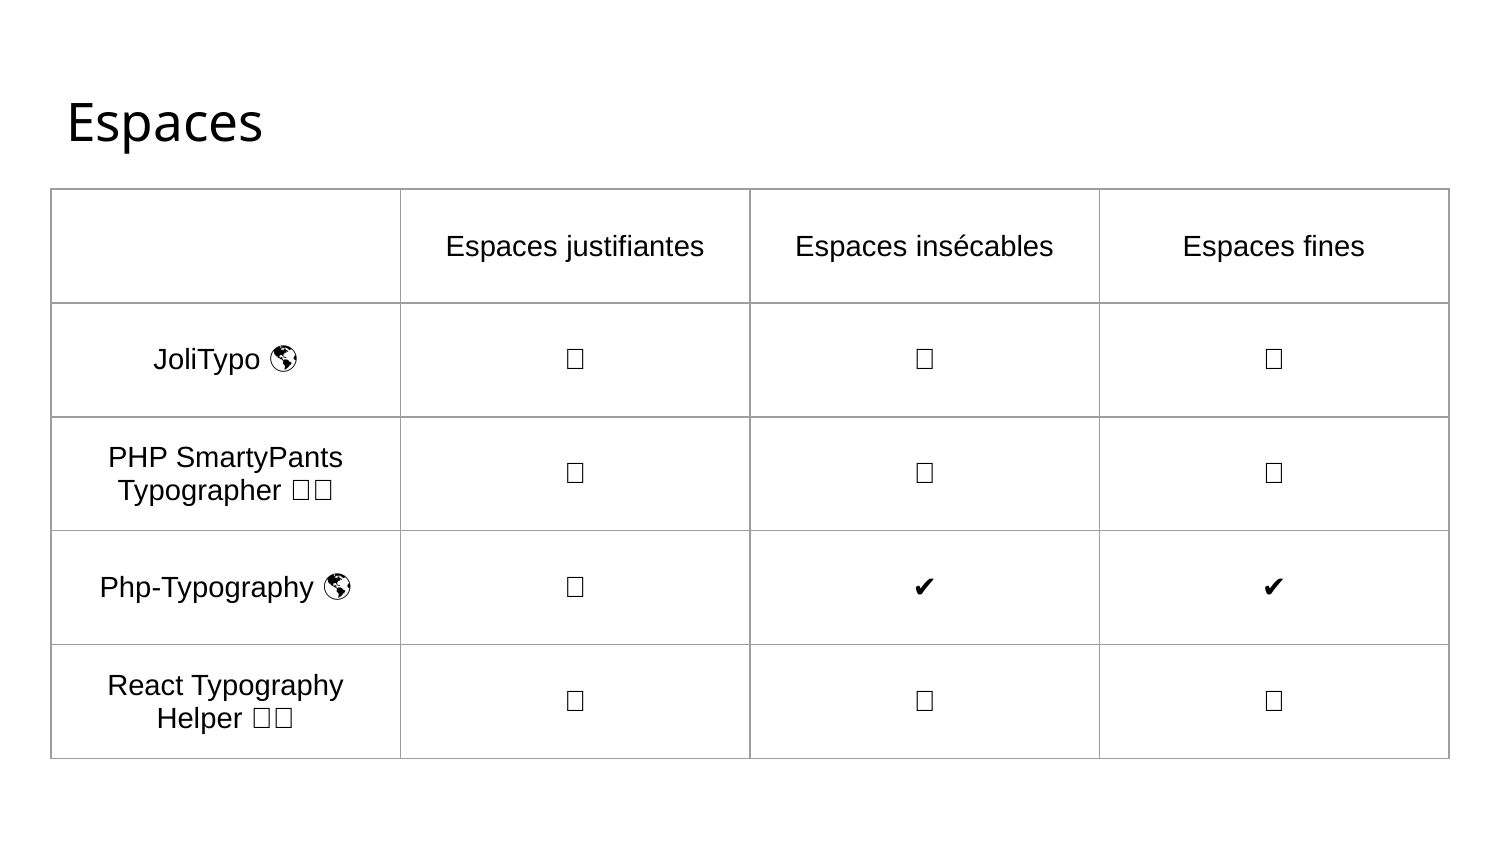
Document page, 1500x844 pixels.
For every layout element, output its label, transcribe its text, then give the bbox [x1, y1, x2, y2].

table_cell React Typography Helper 🇬🇧 [52, 645, 400, 758]
table_cell ✅ [401, 645, 749, 758]
table_cell ✅ [401, 304, 749, 416]
table_cell ✔ [1100, 531, 1448, 644]
table_cell ✅ [751, 304, 1099, 416]
table_header Espaces insécables [751, 190, 1099, 302]
table_cell ❌ [751, 645, 1099, 758]
table_header [52, 190, 400, 302]
table_cell PHP SmartyPants Typographer 🇬🇧 [52, 418, 400, 530]
table_cell ✅ [401, 531, 749, 644]
table_header Espaces justifiantes [401, 190, 749, 302]
title Espaces [51, 72, 1449, 167]
table_cell ✅ [1100, 304, 1448, 416]
table_cell ❌ [1100, 645, 1448, 758]
table_cell ❌ [751, 418, 1099, 530]
table_header Espaces fines [1100, 190, 1448, 302]
table_cell ✅ [401, 418, 749, 530]
table_cell Php-Typography 🌎 [52, 531, 400, 644]
table_cell ❌ [1100, 418, 1448, 530]
table_cell JoliTypo 🌎 [52, 304, 400, 416]
table_cell ✔ [751, 531, 1099, 644]
